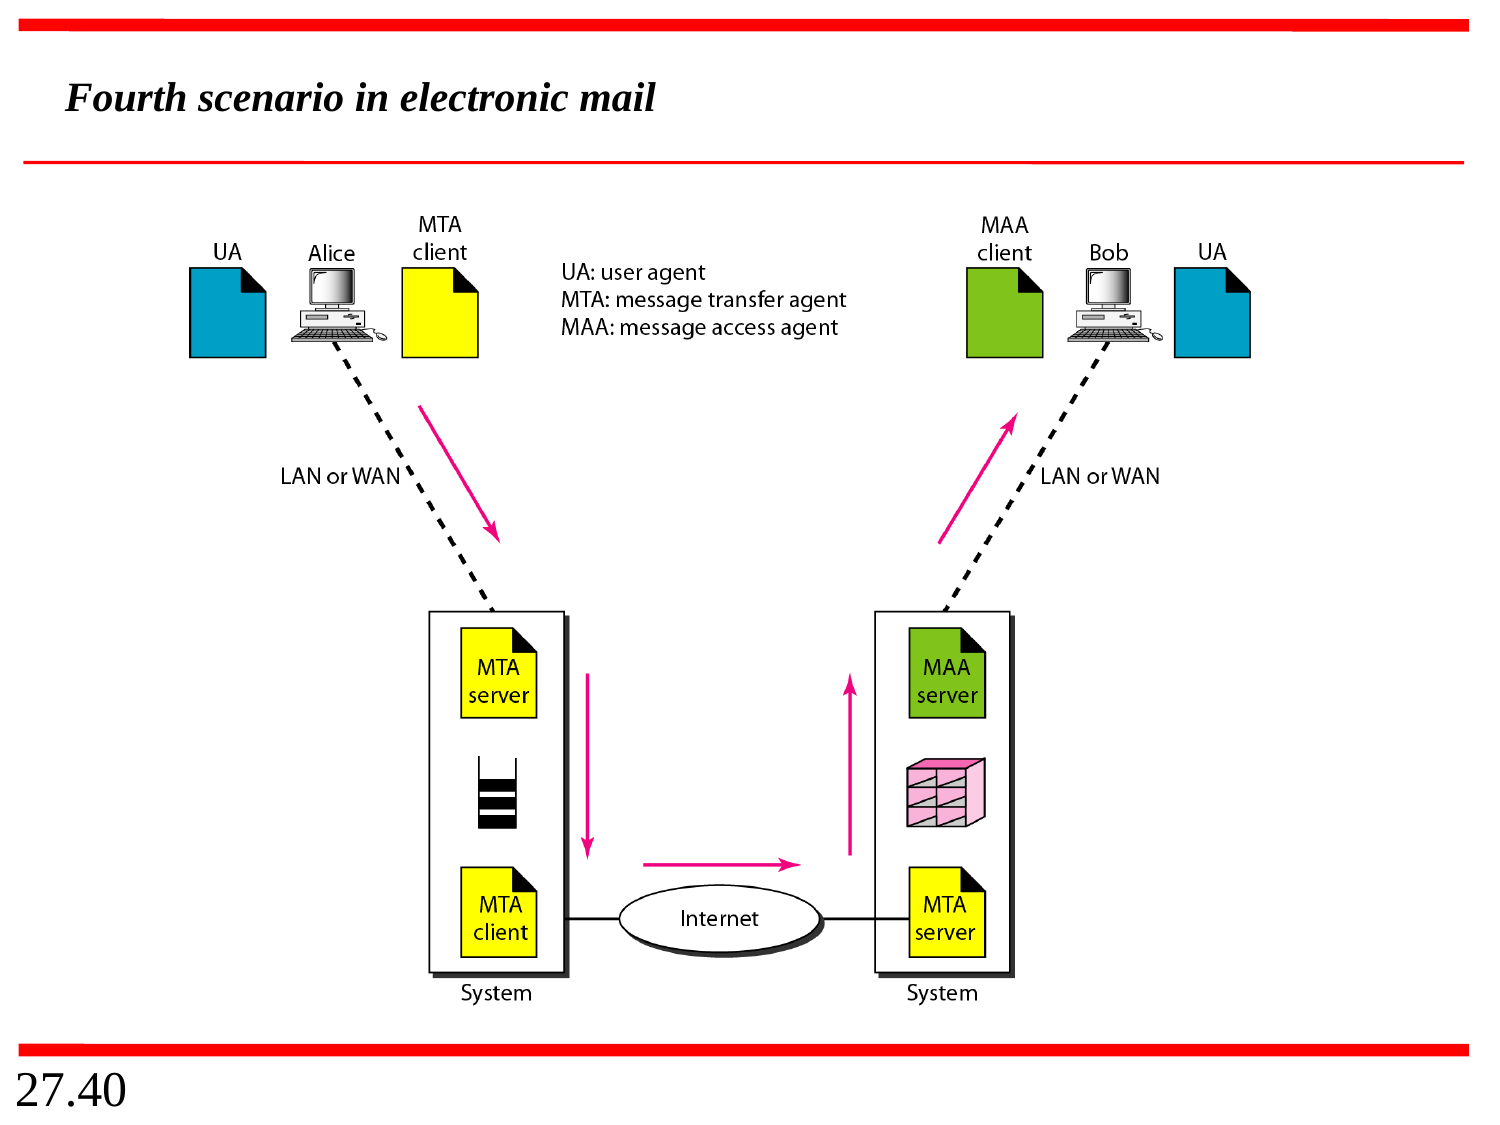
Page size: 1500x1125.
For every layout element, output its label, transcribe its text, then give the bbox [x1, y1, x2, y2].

picture [189, 212, 1251, 1008]
text_box Fourth scenario in electronic mail [50, 62, 672, 128]
